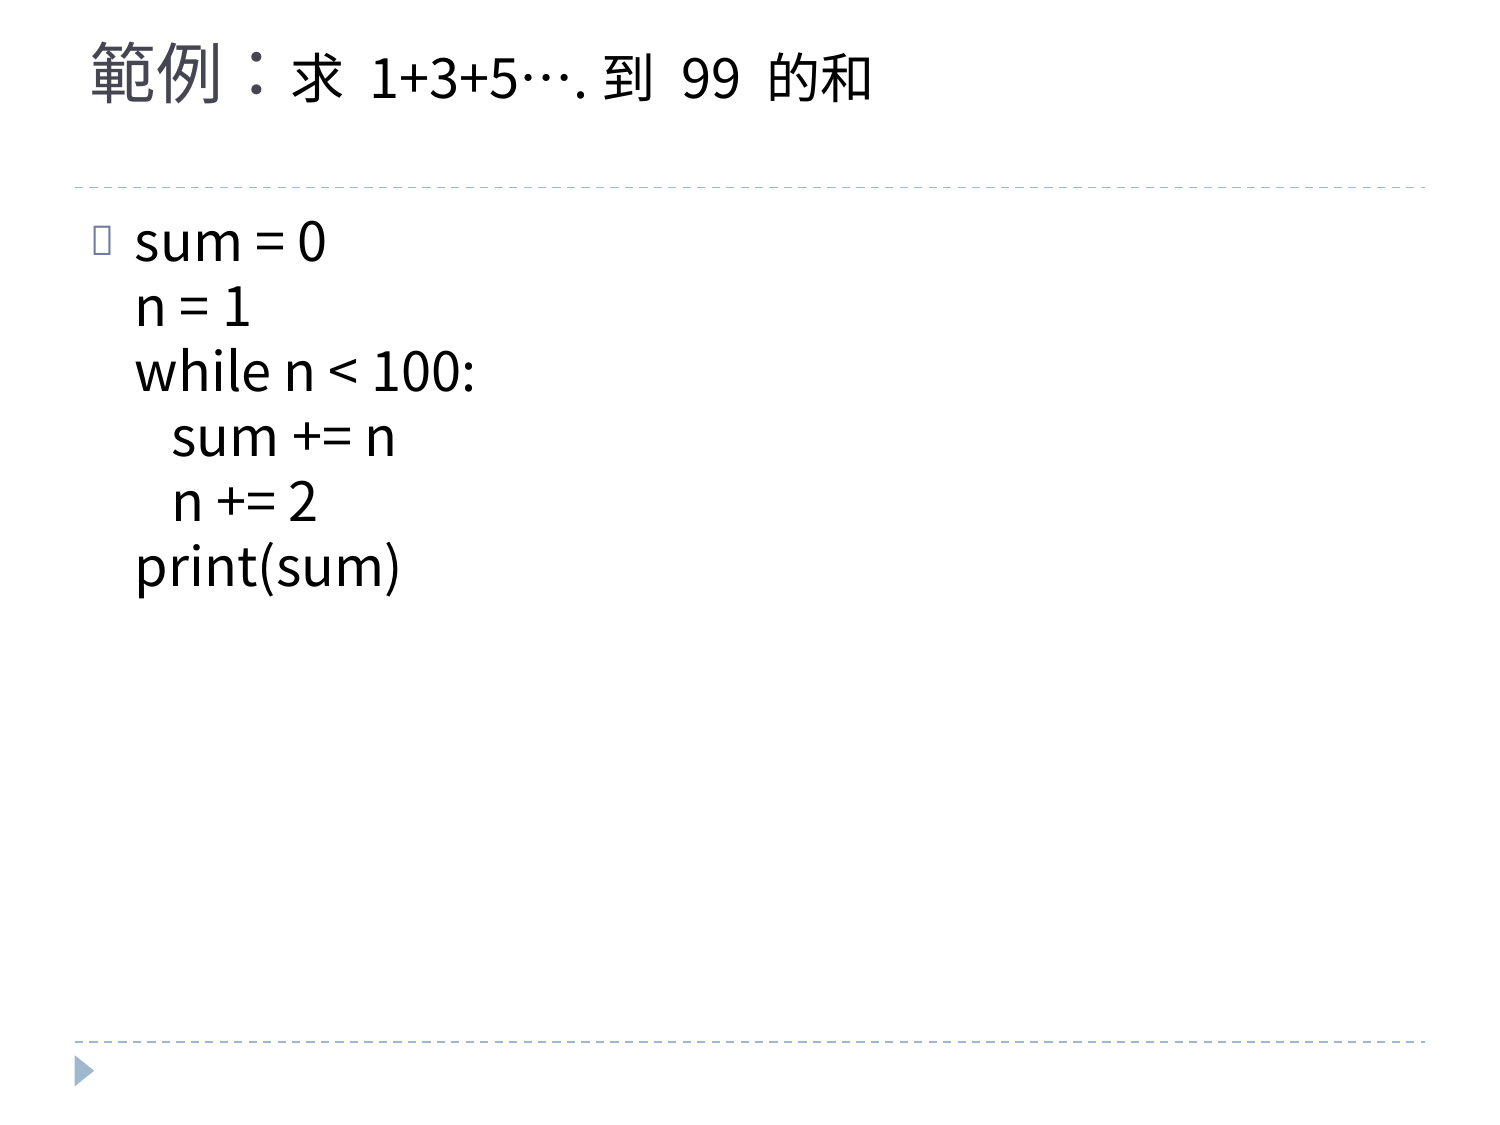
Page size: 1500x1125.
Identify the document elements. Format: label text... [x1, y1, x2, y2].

title 範例：求 1+3+5….到 99 的和 [75, 24, 1425, 188]
list sum = 0 n = 1 while n < 100: sum += n n += 2 print(sum) [75, 200, 1425, 1010]
